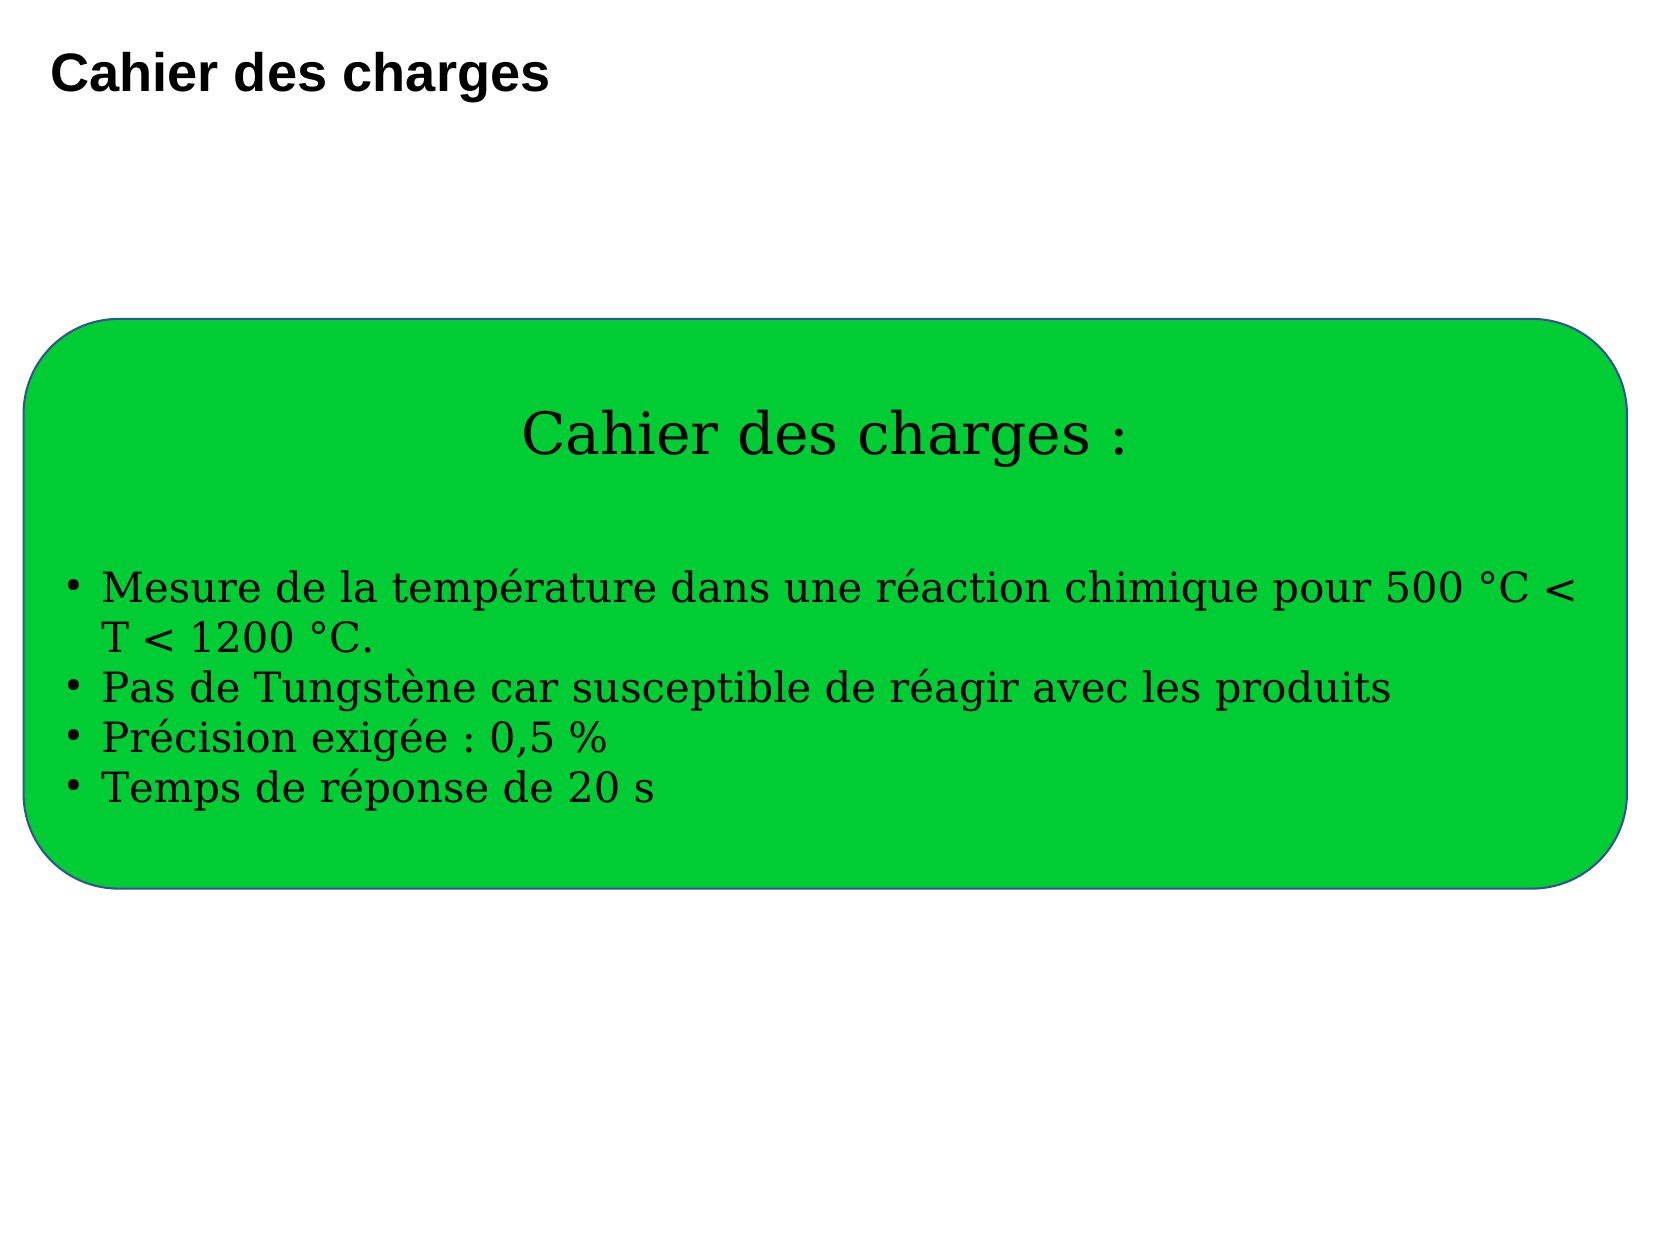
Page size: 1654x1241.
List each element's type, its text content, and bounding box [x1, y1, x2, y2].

text_box Cahier des charges [35, 35, 721, 113]
text_box Cahier des charges : Mesure de la température dans une réaction chimique pour 500 °C < T < 1200 °C. Pas de Tungstène car susceptible de réagir avec les produits Précision exigée : 0,5 % Temps de réponse de 20 s [23, 318, 1627, 889]
